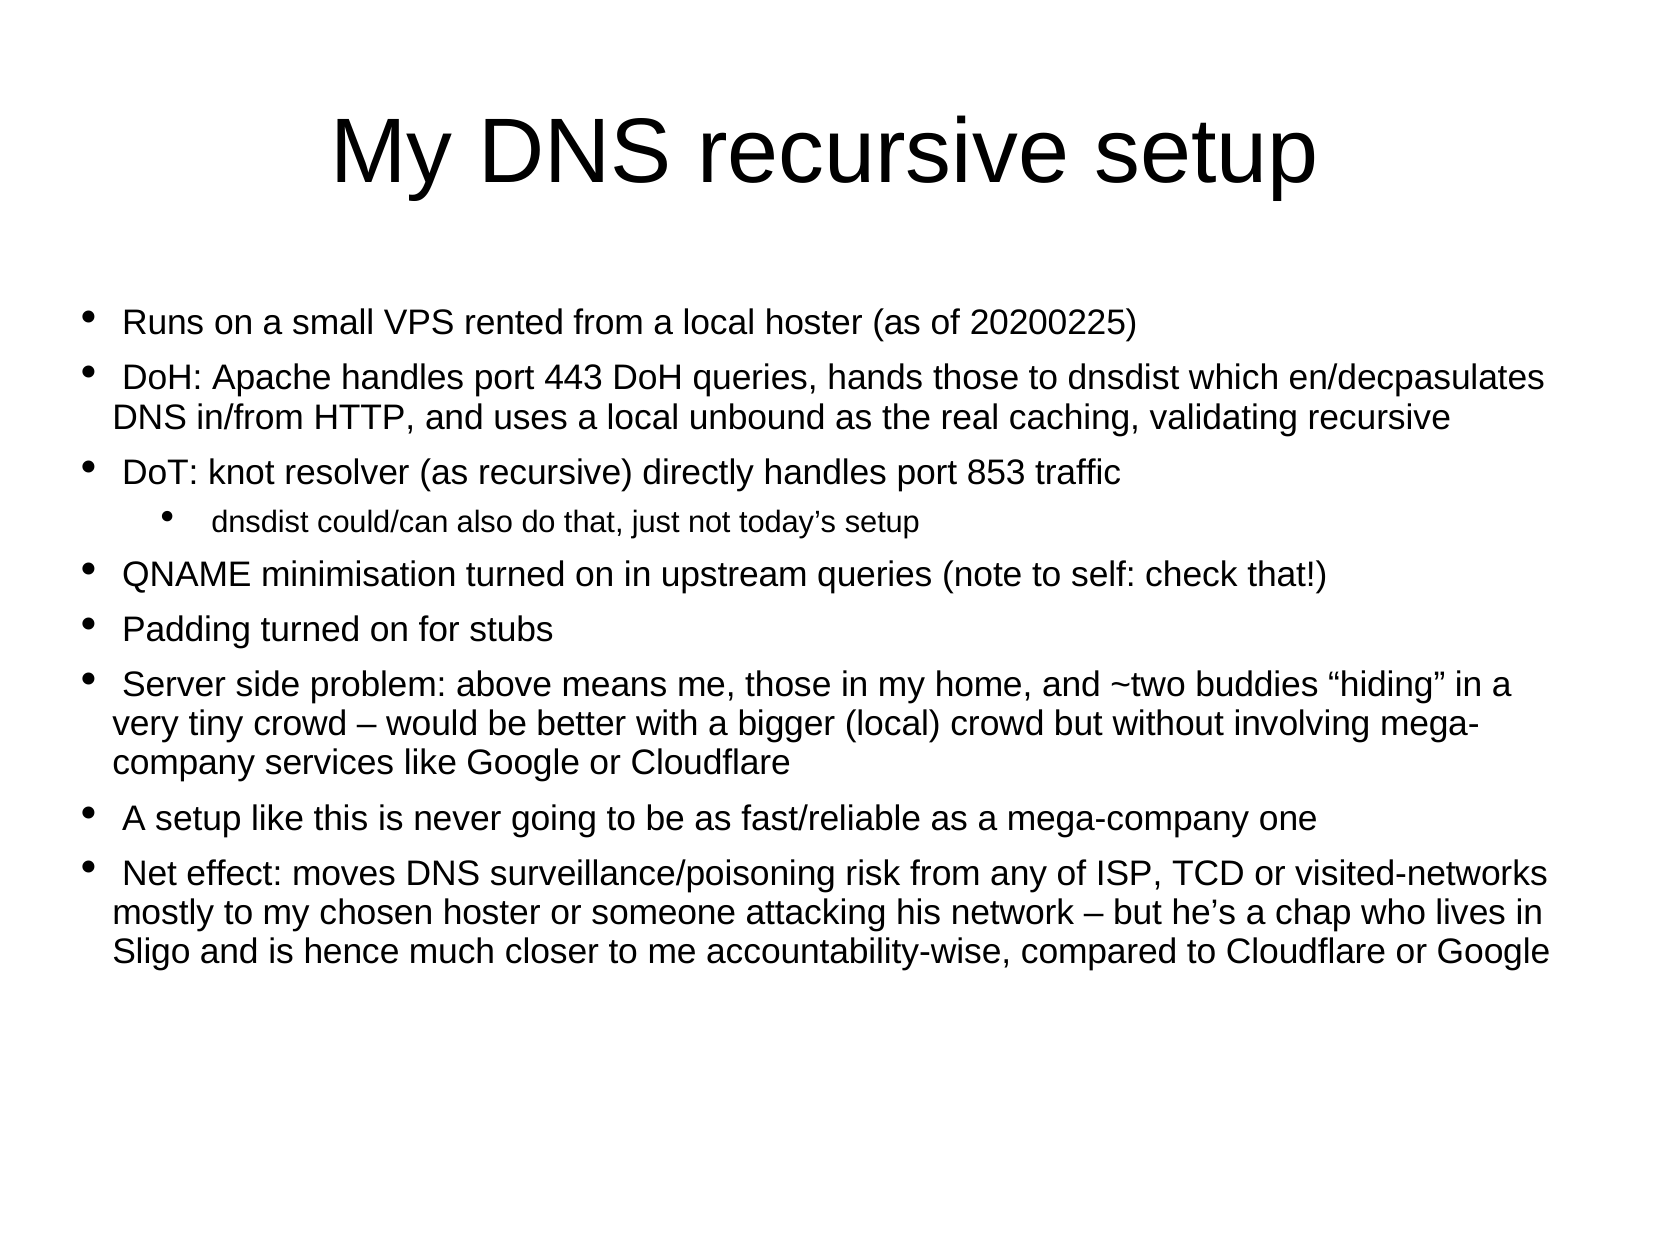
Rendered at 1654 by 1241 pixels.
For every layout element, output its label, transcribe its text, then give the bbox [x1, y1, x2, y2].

list Runs on a small VPS rented from a local hoster (as of 20200225) DoH: Apache handles port 443 DoH queries, hands those to dnsdist which en/decpasulates DNS in/from HTTP, and uses a local unbound as the real caching, validating recursive DoT: knot resolver (as recursive) directly handles port 853 traffic dnsdist could/can also do that, just not today’s setup QNAME minimisation turned on in upstream queries (note to self: check that!) Padding turned on for stubs Server side problem: above means me, those in my home, and ~two buddies “hiding” in a very tiny crowd – would be better with a bigger (local) crowd but without involving mega-company services like Google or Cloudflare A setup like this is never going to be as fast/reliable as a mega-company one Net effect: moves DNS surveillance/poisoning risk from any of ISP, TCD or visited-networks mostly to my chosen hoster or someone attacking his network – but he’s a chap who lives in Sligo and is hence much closer to me accountability-wise, compared to Cloudflare or Google [82, 298, 1569, 1016]
title My DNS recursive setup [82, 49, 1569, 255]
